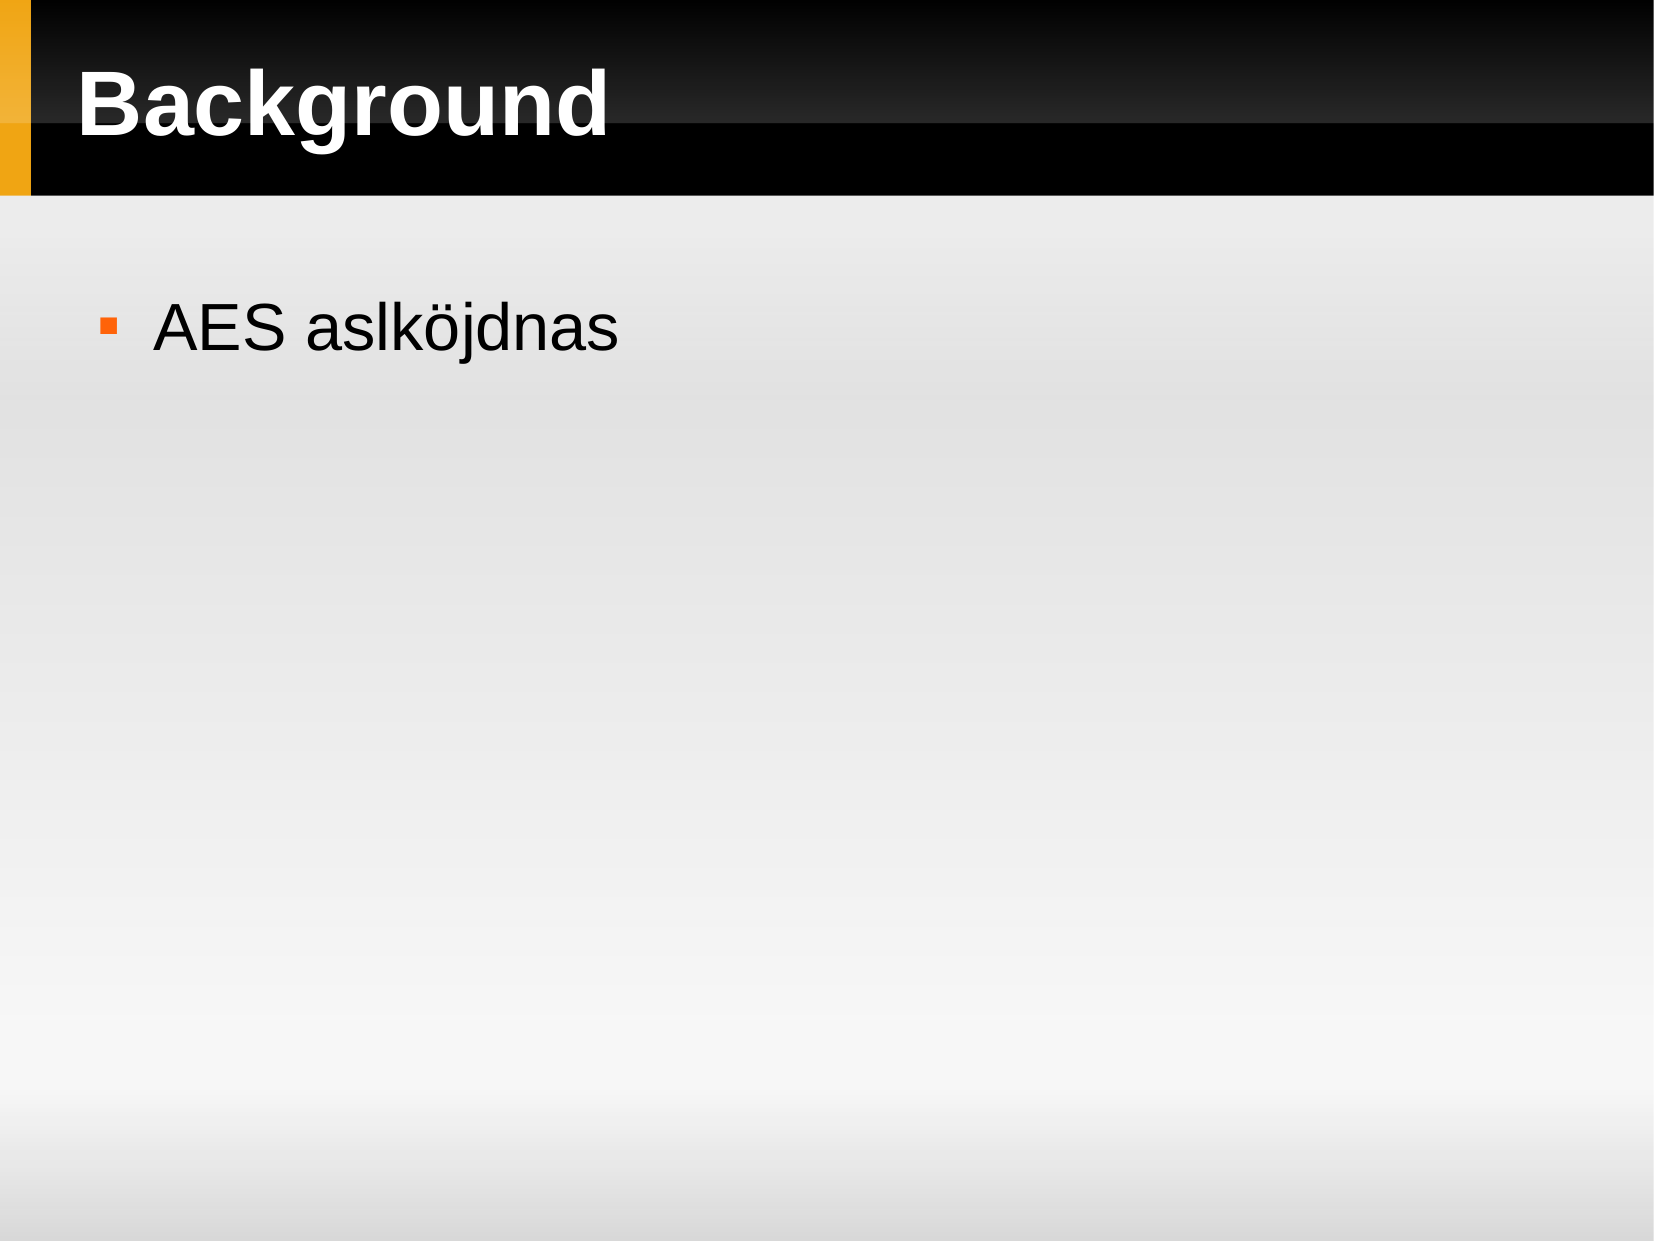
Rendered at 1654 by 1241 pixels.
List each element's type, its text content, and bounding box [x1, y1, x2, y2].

list AES aslköjdnas [82, 290, 1571, 1109]
title Background [76, 0, 1565, 208]
picture [0, 0, 1654, 1241]
